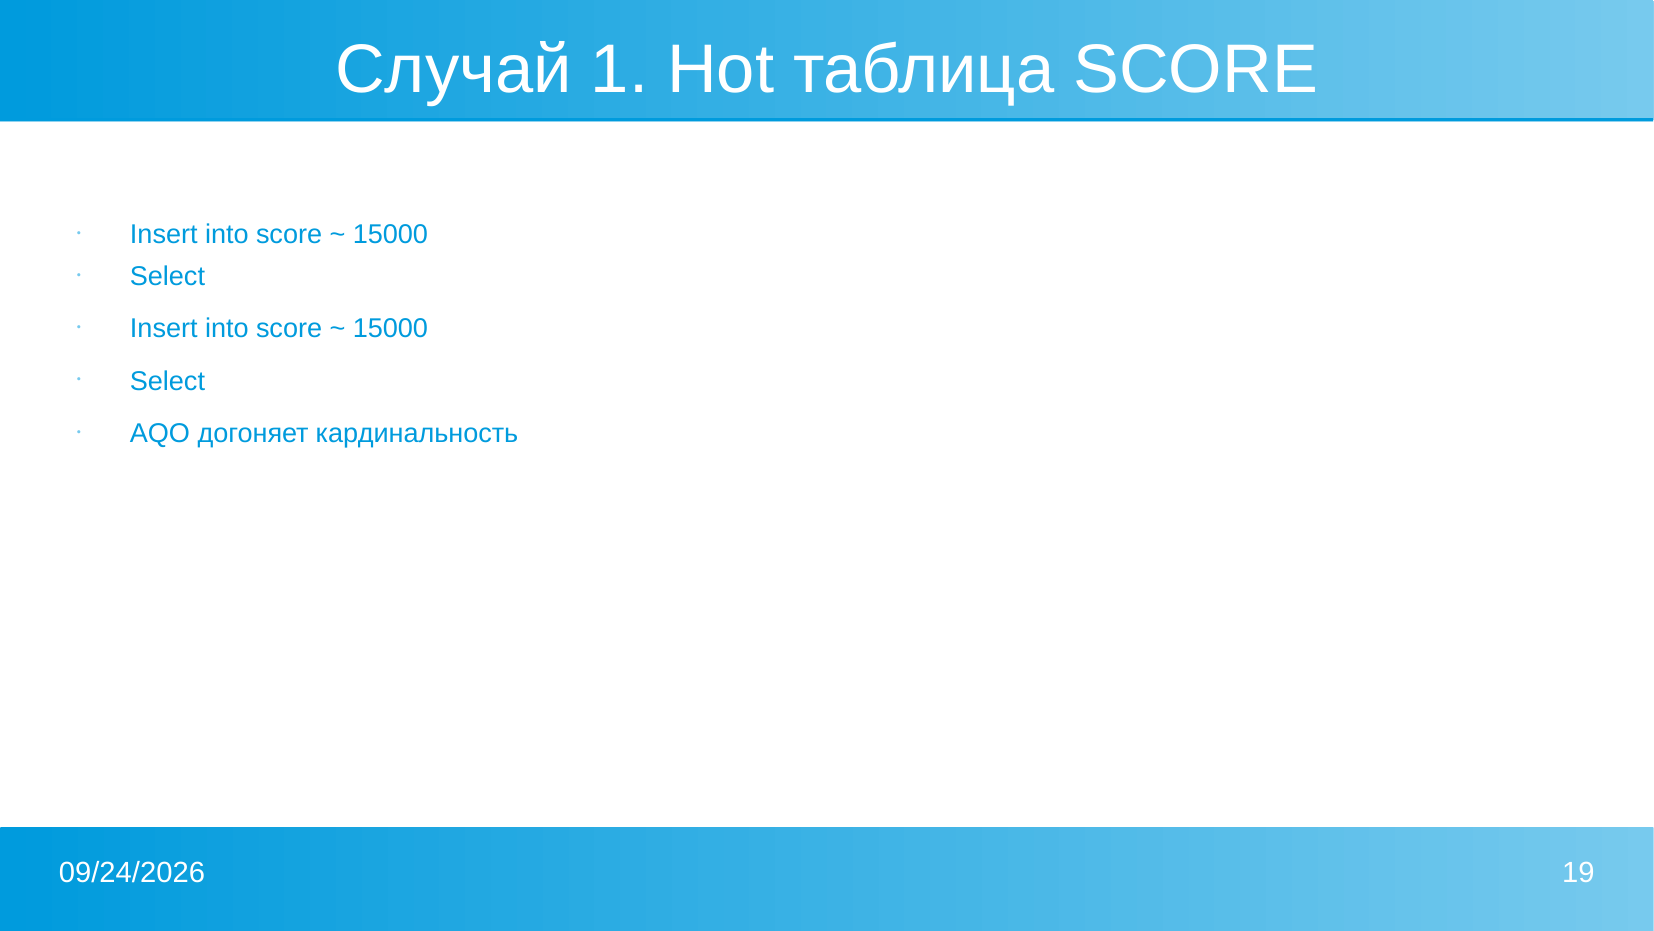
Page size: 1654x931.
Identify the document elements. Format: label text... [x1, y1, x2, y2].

list Insert into score ~ 15000 Select Insert into score ~ 15000 Select AQO догоняет кардинальность [59, 177, 1595, 768]
title Случай 1. Hot таблица SCORE [59, 29, 1595, 108]
